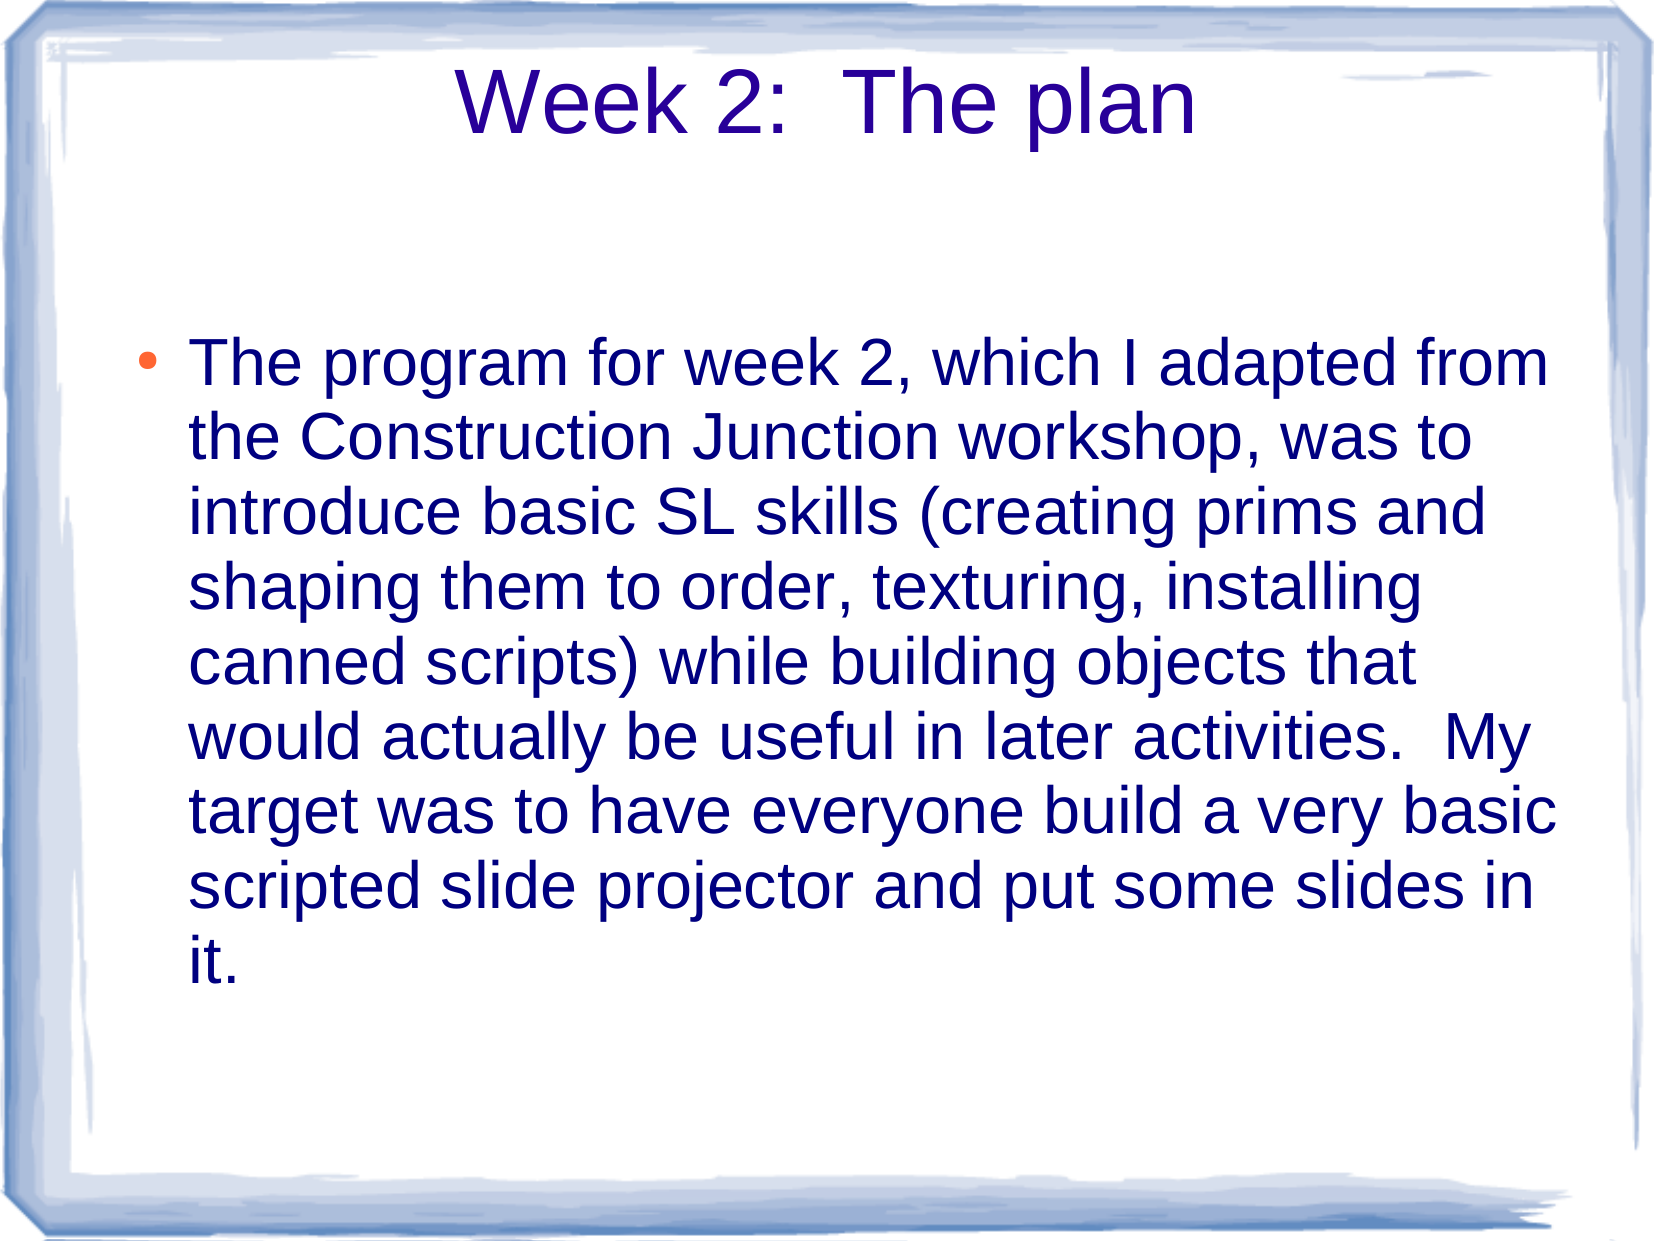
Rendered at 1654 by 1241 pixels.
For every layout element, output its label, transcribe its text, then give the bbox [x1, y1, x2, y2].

list The program for week 2, which I adapted from the Construction Junction workshop, was to introduce basic SL skills (creating prims and shaping them to order, texturing, installing canned scripts) while building objects that would actually be useful in later activities. My target was to have everyone build a very basic scripted slide projector and put some slides in it. [118, 324, 1571, 998]
picture [0, 0, 1654, 1241]
title Week 2: The plan [82, 50, 1571, 256]
